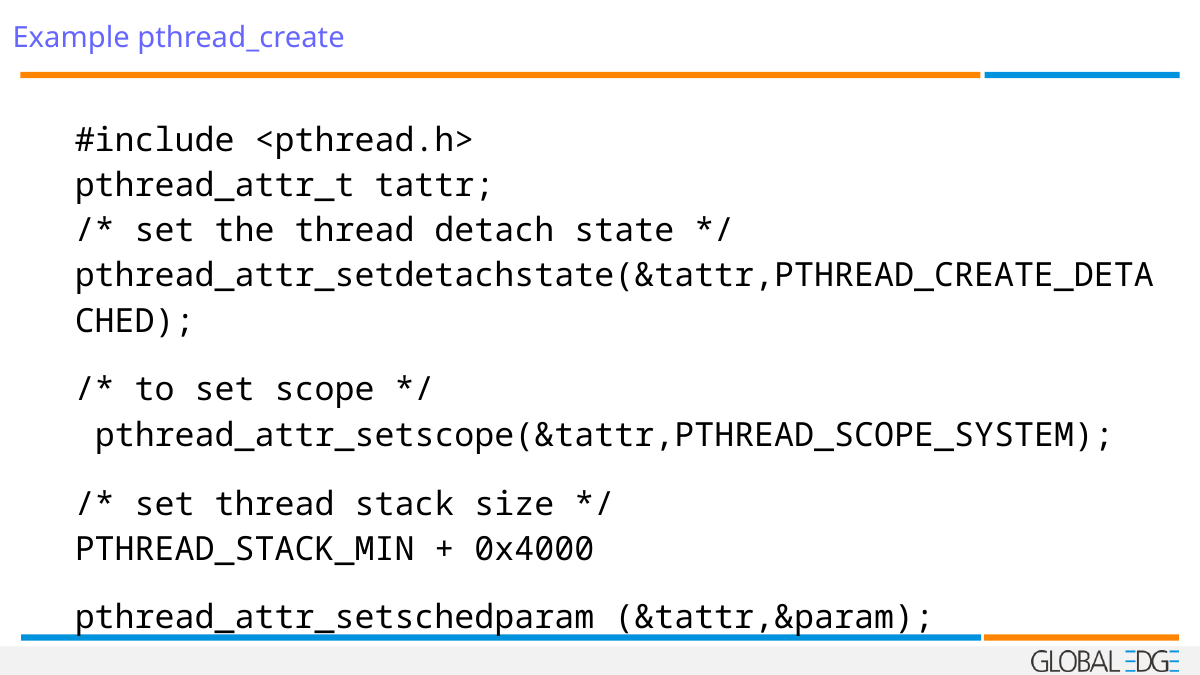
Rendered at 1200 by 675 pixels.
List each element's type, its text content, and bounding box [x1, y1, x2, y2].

picture [1031, 650, 1179, 672]
text_box #include <pthread.h> pthread_attr_t tattr; /* set the thread detach state */ pthread_attr_setdetachstate(&tattr,PTHREAD_CREATE_DETACHED); /* to set scope */ pthread_attr_setscope(&tattr,PTHREAD_SCOPE_SYSTEM); /* set thread stack size */ PTHREAD_STACK_MIN + 0x4000 pthread_attr_setschedparam (&tattr,&param); [60, 108, 1186, 631]
title Example pthread_create [12, 9, 1088, 63]
